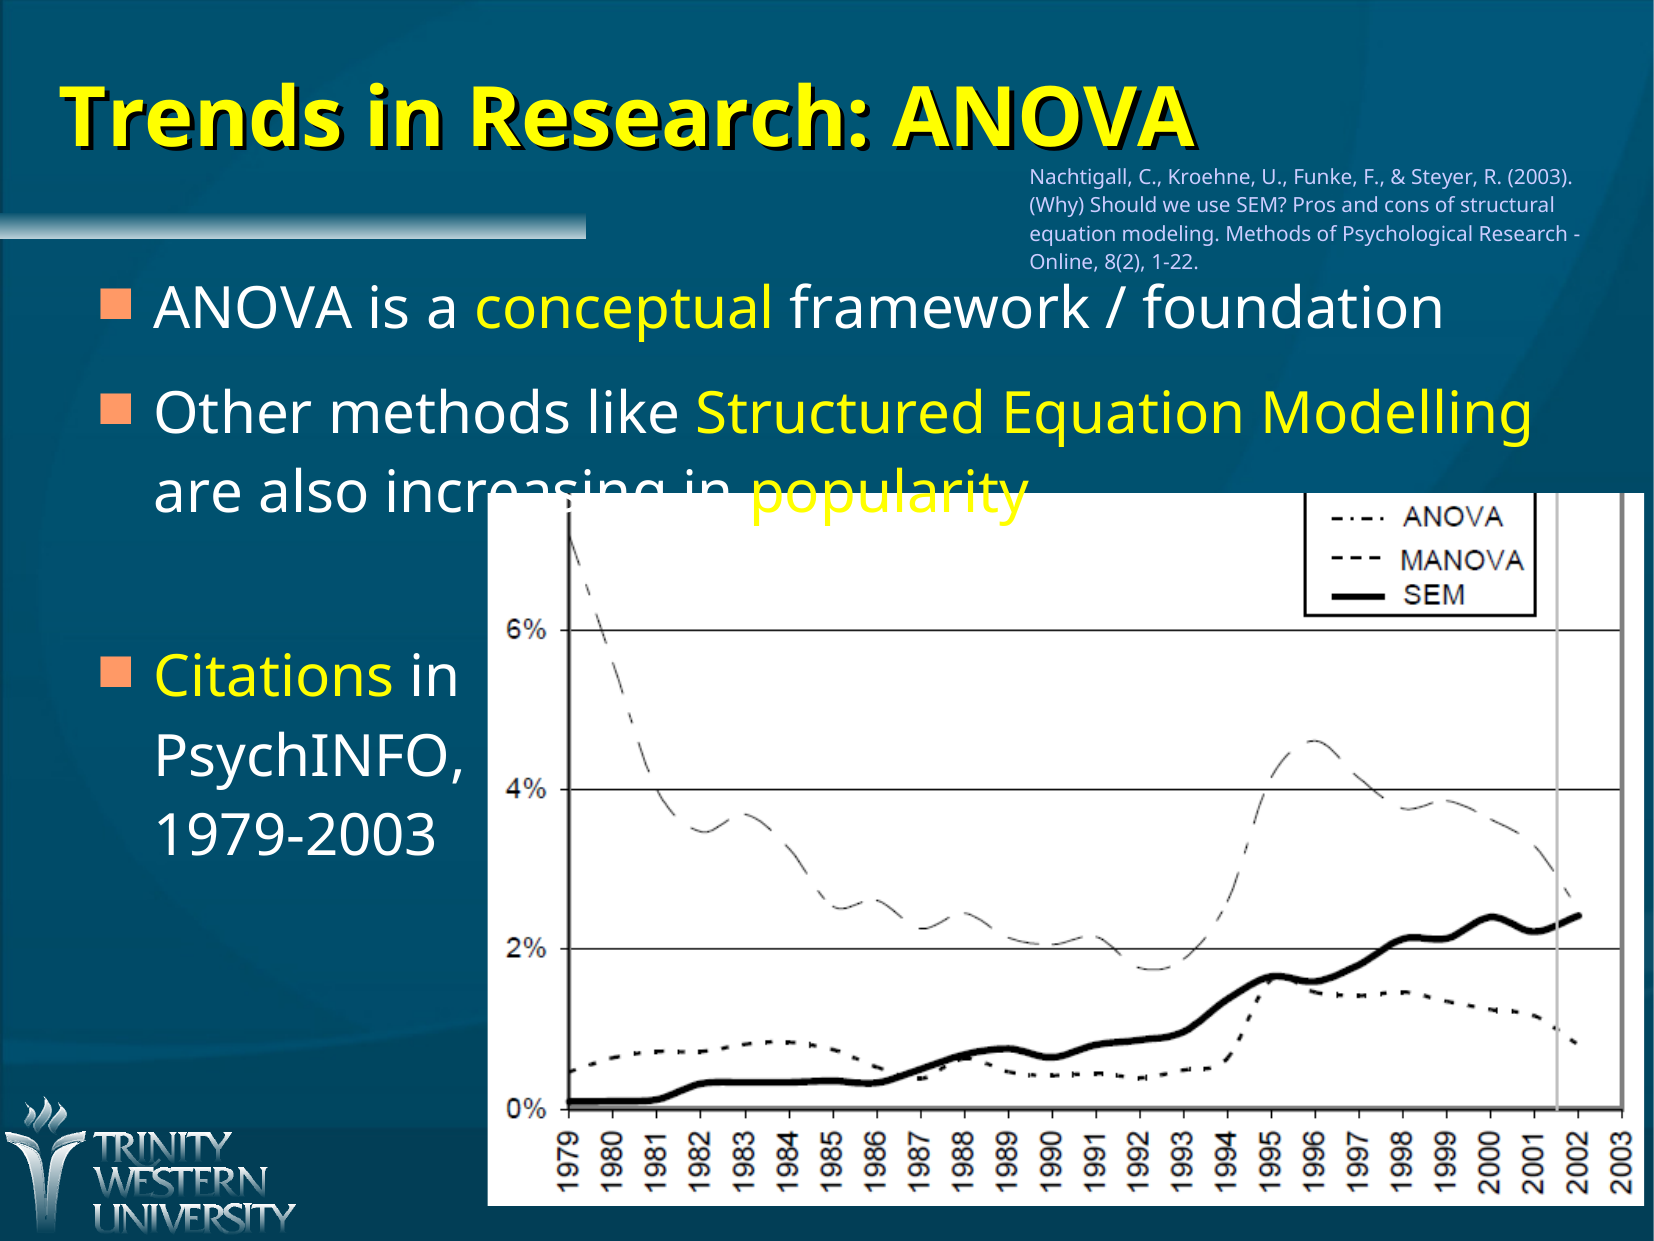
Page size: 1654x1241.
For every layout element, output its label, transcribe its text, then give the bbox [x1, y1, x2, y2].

picture [38, 1227, 54, 1232]
picture [488, 494, 1654, 1205]
text_box Nachtigall, C., Kroehne, U., Funke, F., & Steyer, R. (2003). (Why) Should we use SEM? Pros and cons of structural equation modeling. Methods of Psychological Research - Online, 8(2), 1-22. [1014, 162, 1645, 275]
list ANOVA is a conceptual framework / foundation Other methods like Structured Equation Modelling are also increasing in popularity Citations in PsychINFO, 1979-2003 [82, 266, 1571, 1094]
title Trends in Research: ANOVA [59, 19, 1548, 208]
